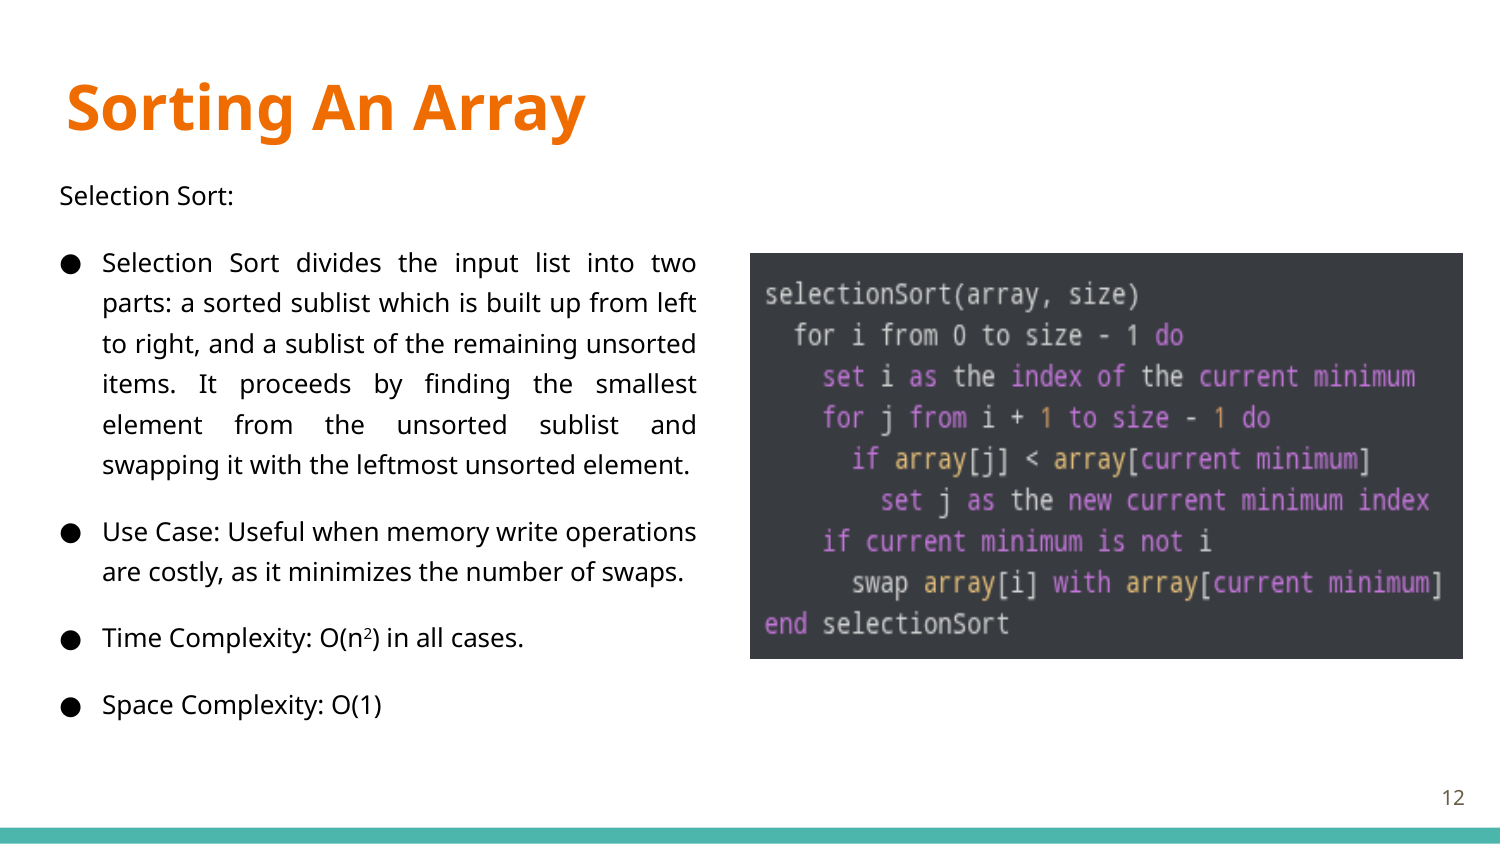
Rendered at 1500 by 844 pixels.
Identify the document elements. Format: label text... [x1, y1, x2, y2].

picture [750, 253, 1463, 659]
slide_number <number> [1389, 764, 1480, 830]
list Selection Sort: Selection Sort divides the input list into two parts: a sorted sublist which is built up from left to right, and a sublist of the remaining unsorted items. It proceeds by finding the smallest element from the unsorted sublist and swapping it with the leftmost unsorted element. Use Case: Useful when memory write operations are costly, as it minimizes the number of swaps. Time Complexity: O(n2) in all cases. Space Complexity: O(1) [44, 157, 713, 765]
title Sorting An Array [51, 48, 1449, 164]
